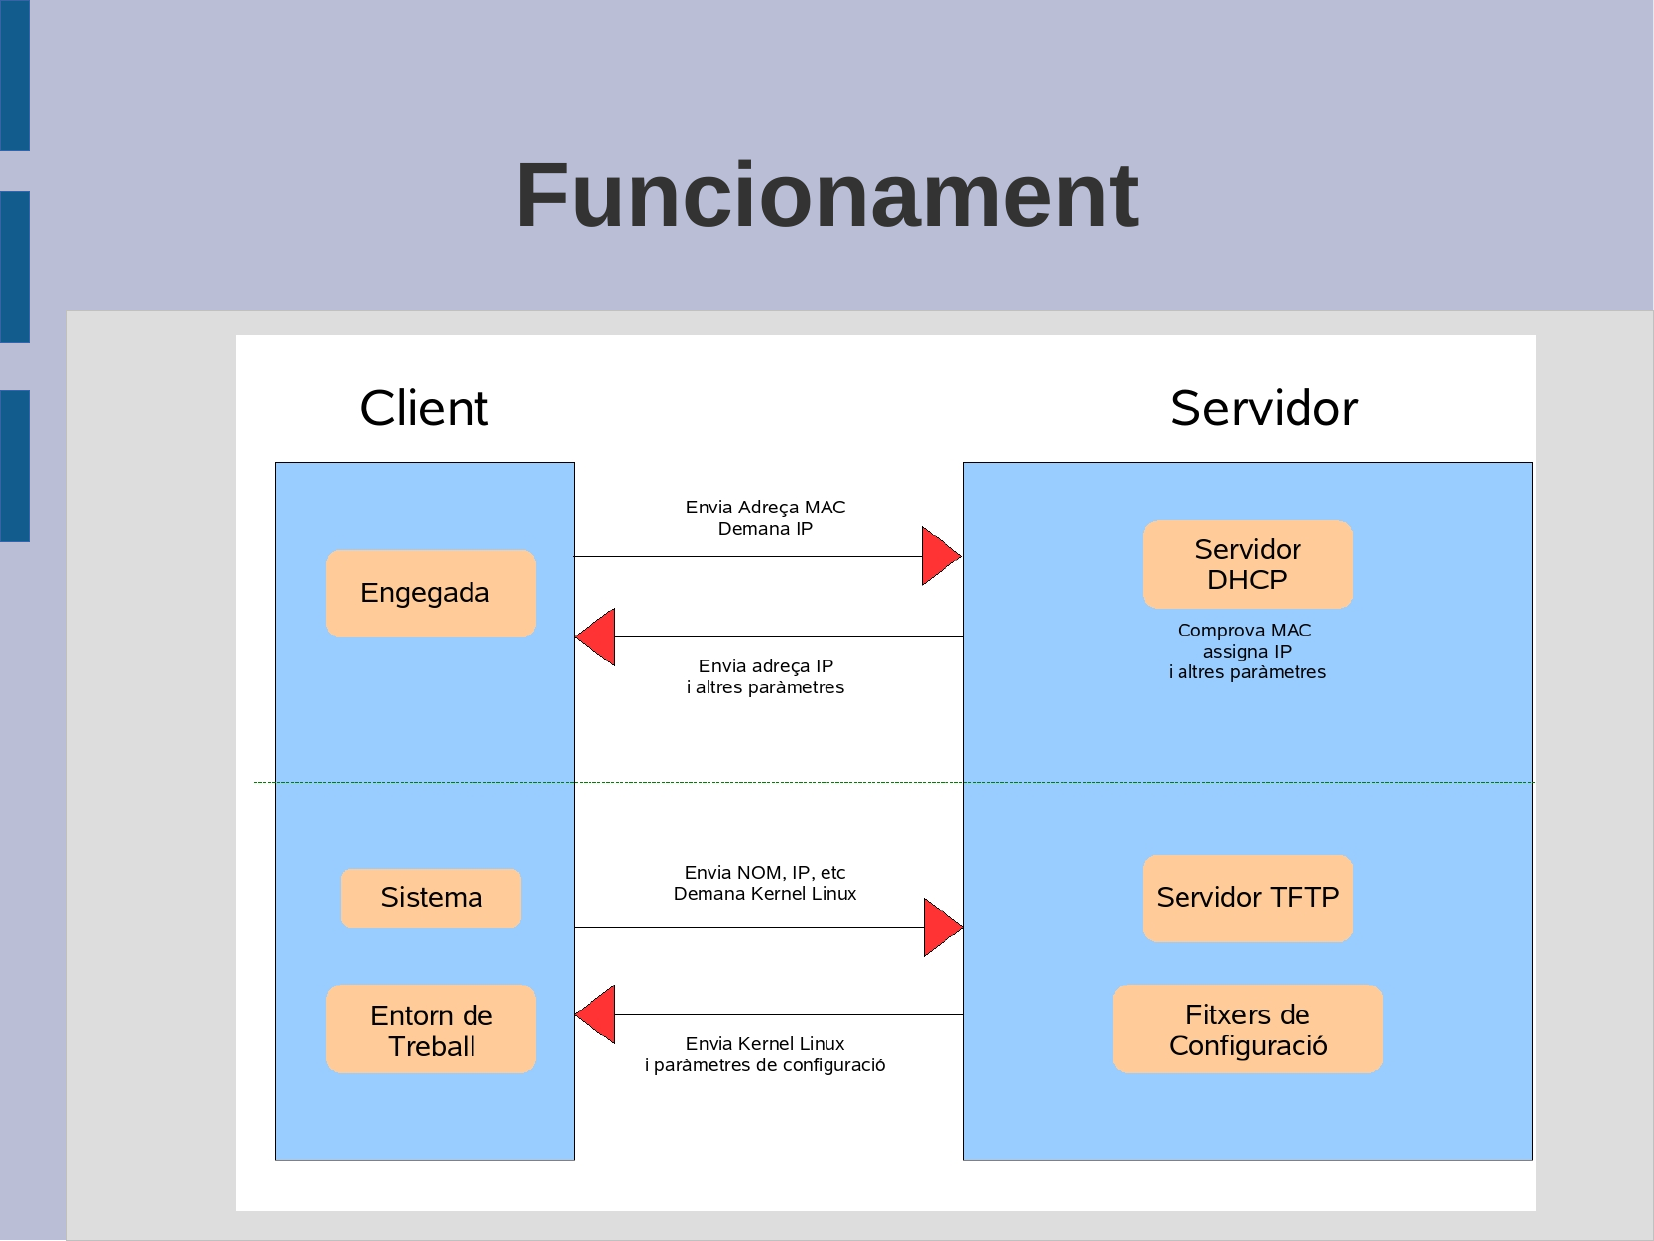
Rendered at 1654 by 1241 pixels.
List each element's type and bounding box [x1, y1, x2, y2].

picture [236, 335, 1536, 1211]
